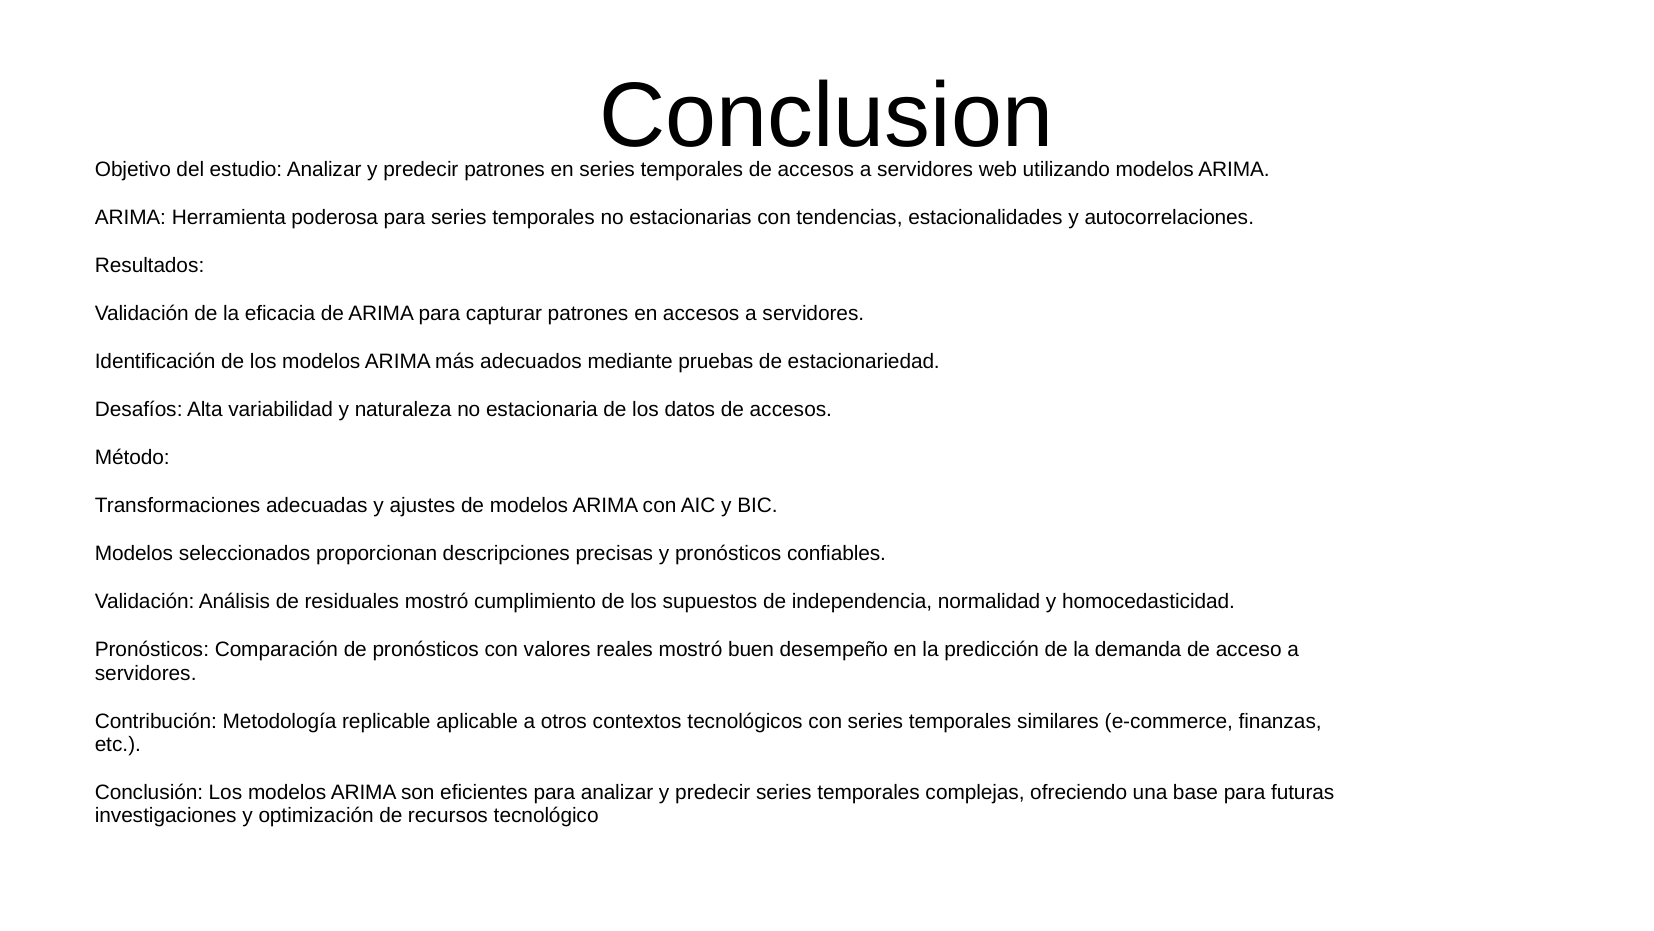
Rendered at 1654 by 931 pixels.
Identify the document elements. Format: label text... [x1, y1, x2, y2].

title Conclusion [82, 37, 1571, 193]
text_box Objetivo del estudio: Analizar y predecir patrones en series temporales de accesos a servidores web utilizando modelos ARIMA. ARIMA: Herramienta poderosa para series temporales no estacionarias con tendencias, estacionalidades y autocorrelaciones. Resultados: Validación de la eficacia de ARIMA para capturar patrones en accesos a servidores. Identificación de los modelos ARIMA más adecuados mediante pruebas de estacionariedad. Desafíos: Alta variabilidad y naturaleza no estacionaria de los datos de accesos. Método: Transformaciones adecuadas y ajustes de modelos ARIMA con AIC y BIC. Modelos seleccionados proporcionan descripciones precisas y pronósticos confiables. Validación: Análisis de residuales mostró cumplimiento de los supuestos de independencia, normalidad y homocedasticidad. Pronósticos: Comparación de pronósticos con valores reales mostró buen desempeño en la predicción de la demanda de acceso a servidores. Contribución: Metodología replicable aplicable a otros contextos tecnológicos con series temporales similares (e-commerce, finanzas, etc.). Conclusión: Los modelos ARIMA son eficientes para analizar y predecir series temporales complejas, ofreciendo una base para futuras investigaciones y optimización de recursos tecnológico [80, 150, 1351, 883]
